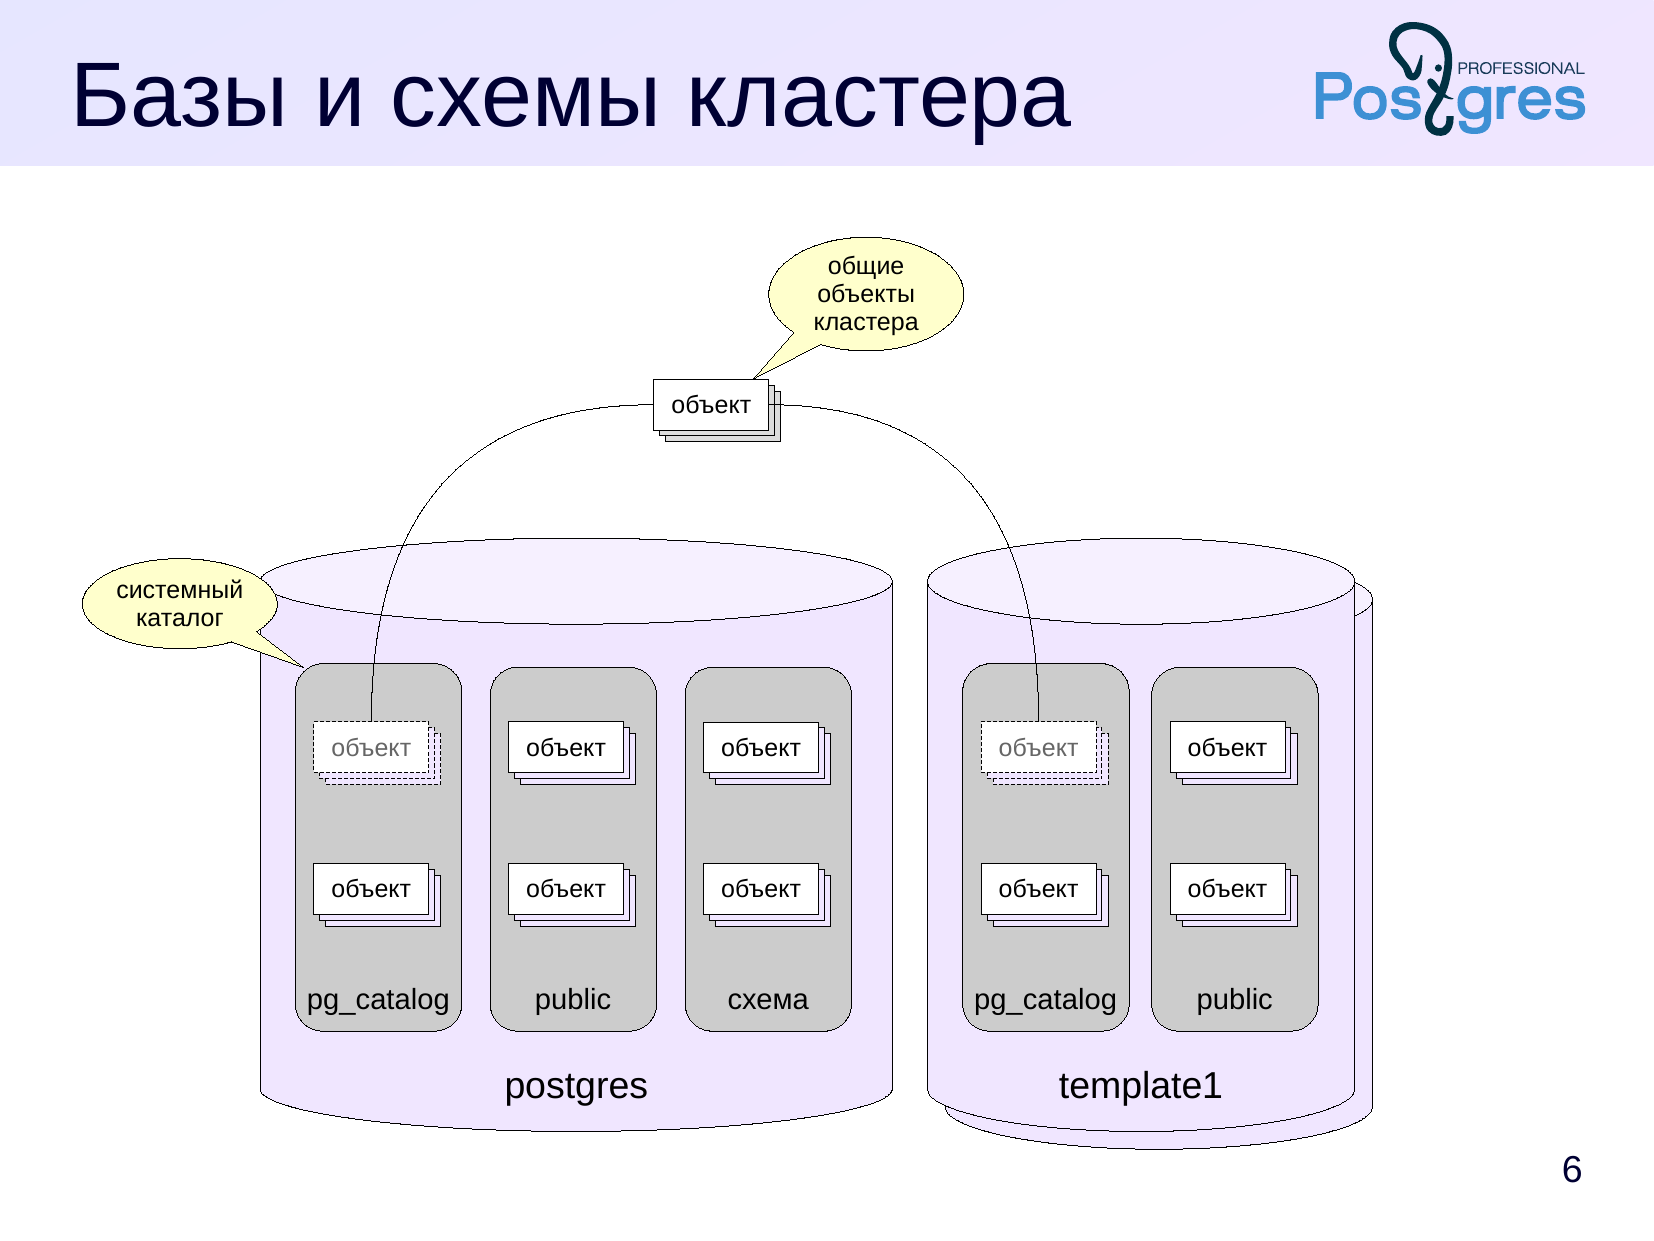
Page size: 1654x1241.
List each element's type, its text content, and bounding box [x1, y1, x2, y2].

text_box таблица [325, 875, 441, 927]
text_box объект [1170, 721, 1286, 773]
text_box public [1151, 667, 1319, 1032]
text_box схема [685, 667, 852, 1032]
text_box таблица [659, 405, 775, 436]
text_box таблица [319, 869, 435, 921]
text_box объект [508, 721, 624, 773]
text_box [945, 602, 1373, 1150]
text_box общие объекты кластера [753, 237, 964, 379]
text_box объект [508, 863, 624, 915]
title Базы и схемы кластера [70, 43, 1241, 147]
text_box объект [653, 379, 769, 431]
text_box объект [981, 863, 1097, 915]
text_box системный каталог [82, 558, 304, 668]
text_box таблица [709, 727, 825, 779]
text_box таблица [520, 733, 636, 785]
text_box объект [703, 863, 819, 915]
text_box таблица [1176, 869, 1291, 921]
text_box таблица [665, 405, 781, 442]
text_box таблица [319, 727, 435, 779]
text_box объект [981, 721, 1097, 773]
text_box таблица [514, 727, 630, 779]
text_box таблица [987, 869, 1102, 921]
text_box таблица [993, 875, 1109, 927]
text_box таблица [520, 875, 636, 927]
text_box объект [703, 722, 819, 773]
text_box таблица [1182, 875, 1298, 927]
text_box таблица [715, 875, 831, 927]
text_box public [490, 667, 657, 1032]
text_box таблица [993, 733, 1109, 785]
text_box postgres [260, 584, 893, 1132]
text_box template1 [927, 584, 1355, 1132]
text_box pg_catalog [962, 663, 1130, 1032]
text_box таблица [325, 733, 441, 785]
text_box таблица [1182, 733, 1298, 785]
text_box таблица [514, 869, 630, 921]
text_box таблица [987, 727, 1102, 779]
text_box таблица [715, 733, 831, 785]
text_box таблица [1176, 727, 1291, 779]
text_box таблица [709, 869, 825, 921]
text_box объект [1170, 863, 1286, 915]
text_box объект [313, 863, 429, 915]
text_box pg_catalog [295, 663, 462, 1032]
text_box объект [313, 721, 429, 773]
